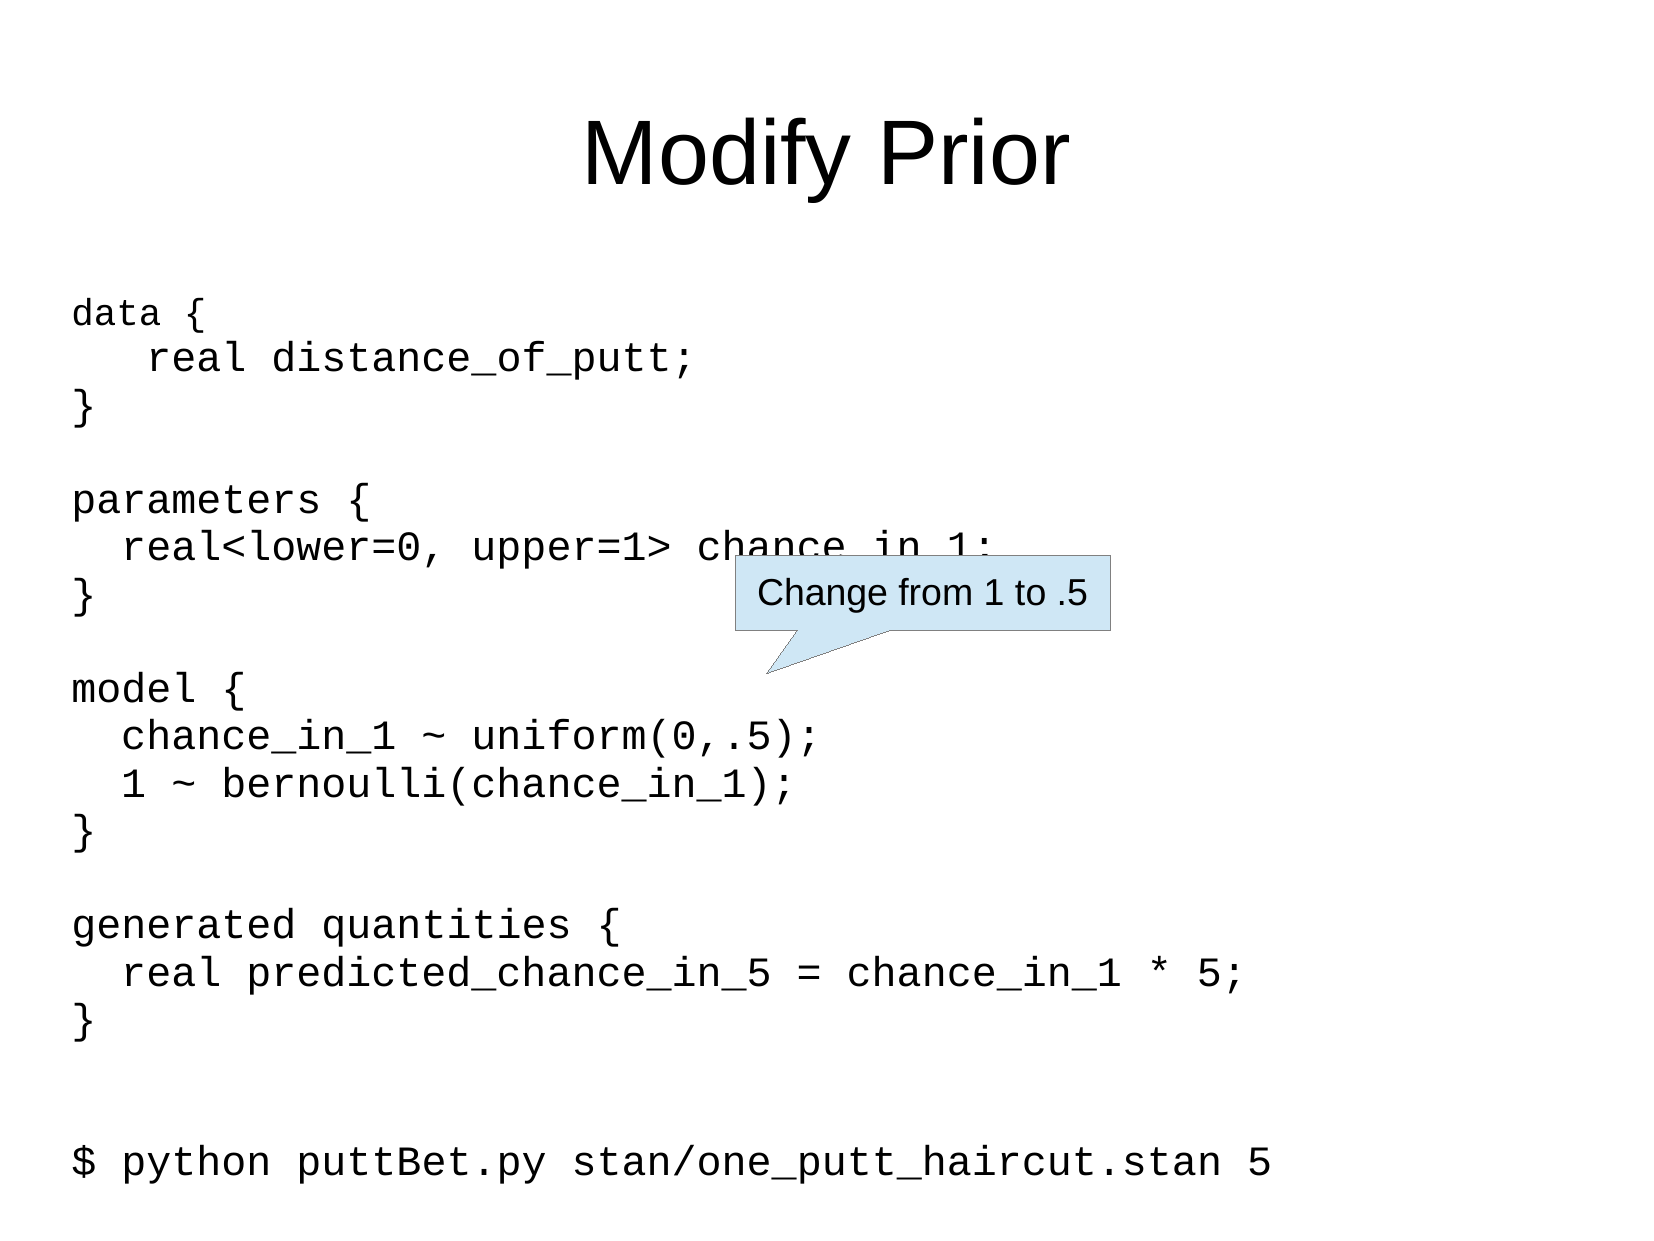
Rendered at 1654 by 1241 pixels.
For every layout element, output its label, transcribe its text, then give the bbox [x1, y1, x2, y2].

text_box Change from 1 to .5 [735, 555, 1111, 674]
title Modify Prior [82, 49, 1571, 257]
list data { real distance_of_putt; } parameters { real<lower=0, upper=1> chance_in_1; } model { chance_in_1 ~ uniform(0,.5); 1 ~ bernoulli(chance_in_1); } generated quantities { real predicted_chance_in_5 = chance_in_1 * 5; } $ python puttBet.py stan/one_putt_haircut.stan 5 [71, 294, 1560, 1241]
